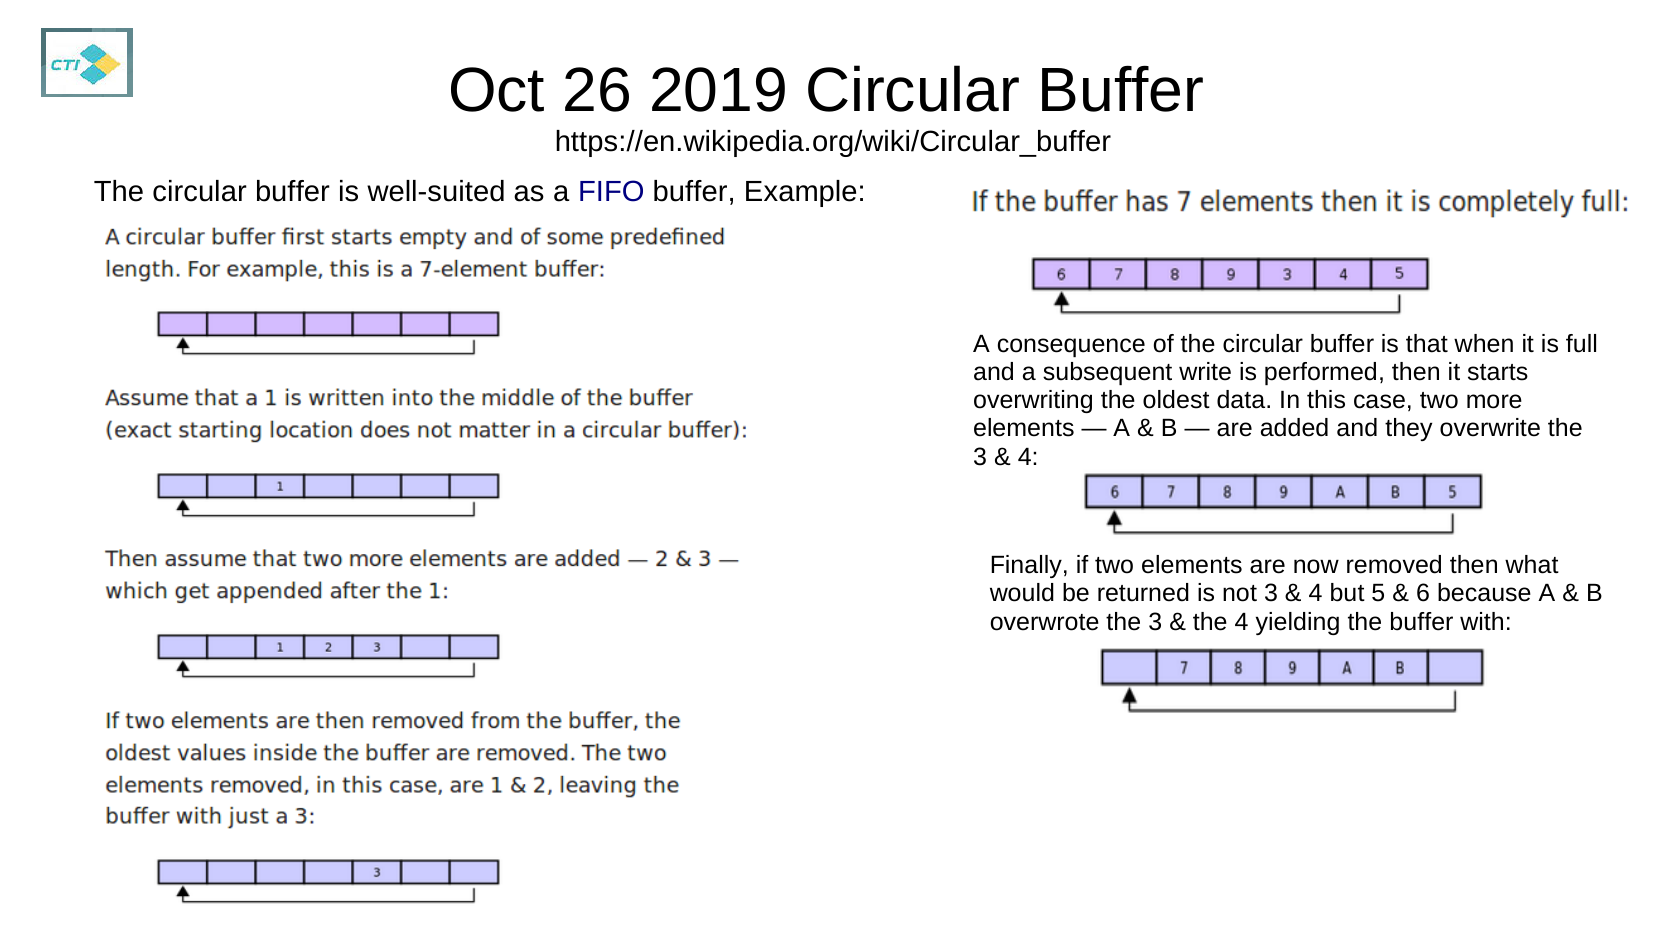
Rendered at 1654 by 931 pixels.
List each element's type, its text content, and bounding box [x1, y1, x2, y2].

picture [94, 223, 751, 907]
text_box Finally, if two elements are now removed then what would be returned is not 3 & 4 but 5 & 6 because A & B overwrote the 3 & the 4 yielding the buffer with: [975, 544, 1621, 646]
picture [1080, 464, 1486, 541]
text_box The circular buffer is well-suited as a FIFO buffer, Example: [79, 167, 976, 218]
picture [41, 28, 133, 97]
text_box https://en.wikipedia.org/wiki/Circular_buffer [540, 117, 1144, 178]
text_box A consequence of the circular buffer is that when it is full and a subsequent write is performed, then it starts overwriting the oldest data. In this case, two more elements — A & B — are added and they overwrite the 3 & 4: [958, 322, 1621, 481]
picture [1095, 644, 1490, 721]
picture [960, 179, 1636, 331]
title Oct 26 2019 Circular Buffer [82, 10, 1571, 166]
